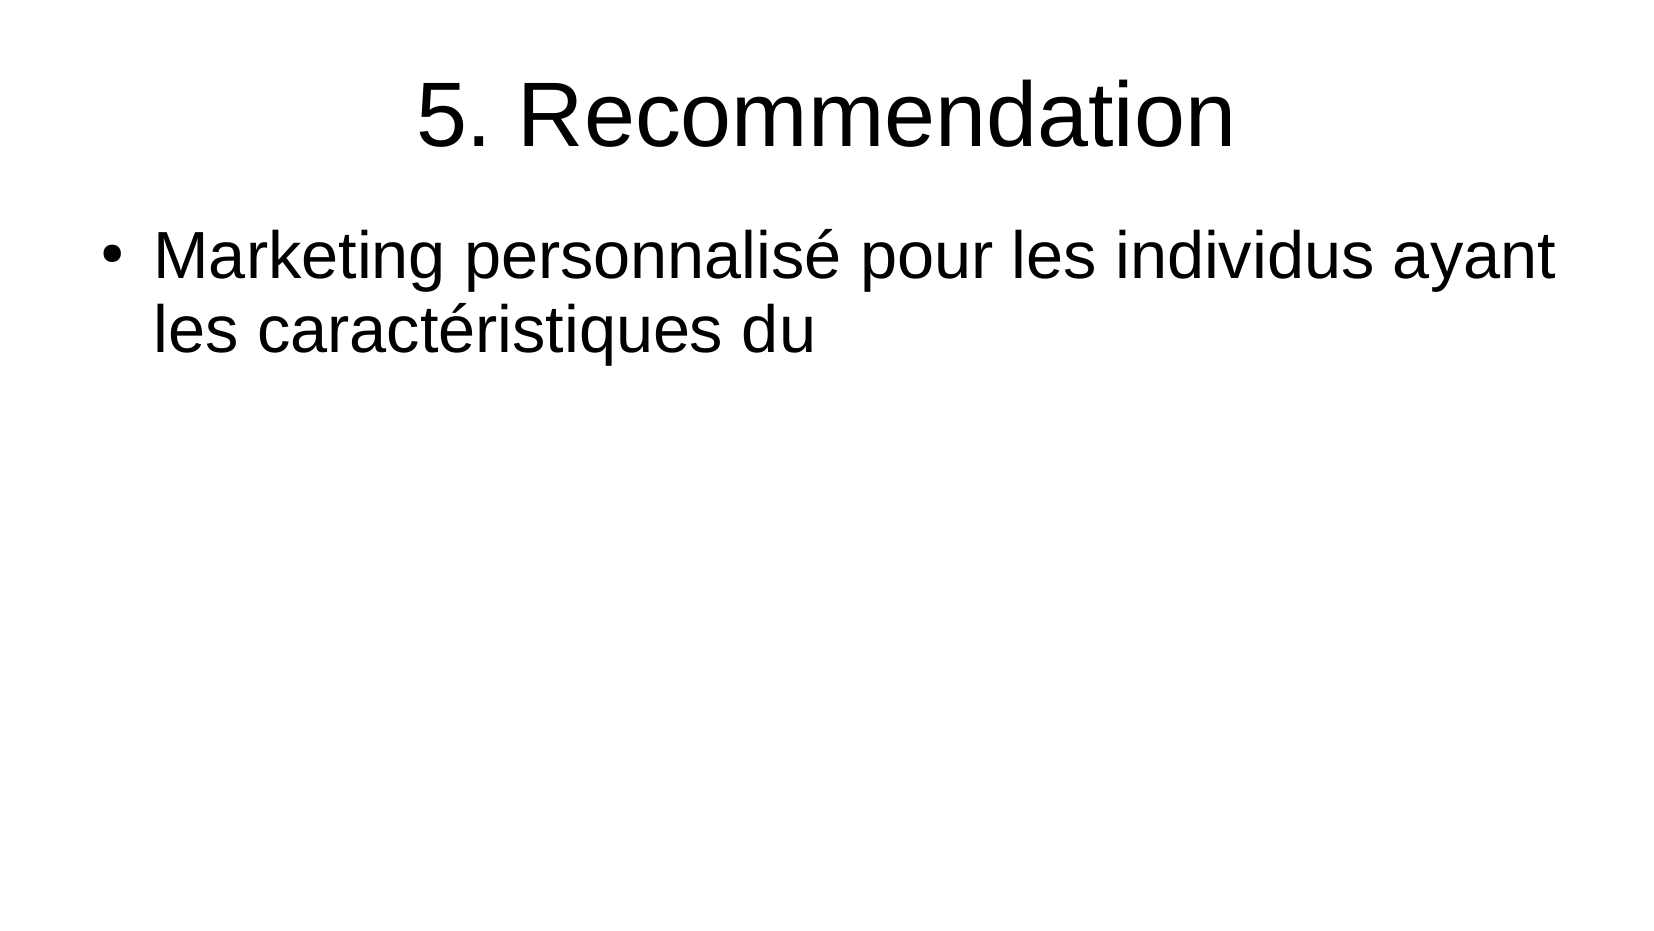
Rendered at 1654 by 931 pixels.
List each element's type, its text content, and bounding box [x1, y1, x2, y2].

list Marketing personnalisé pour les individus ayant les caractéristiques du [82, 217, 1571, 758]
title 5. Recommendation [82, 37, 1571, 193]
